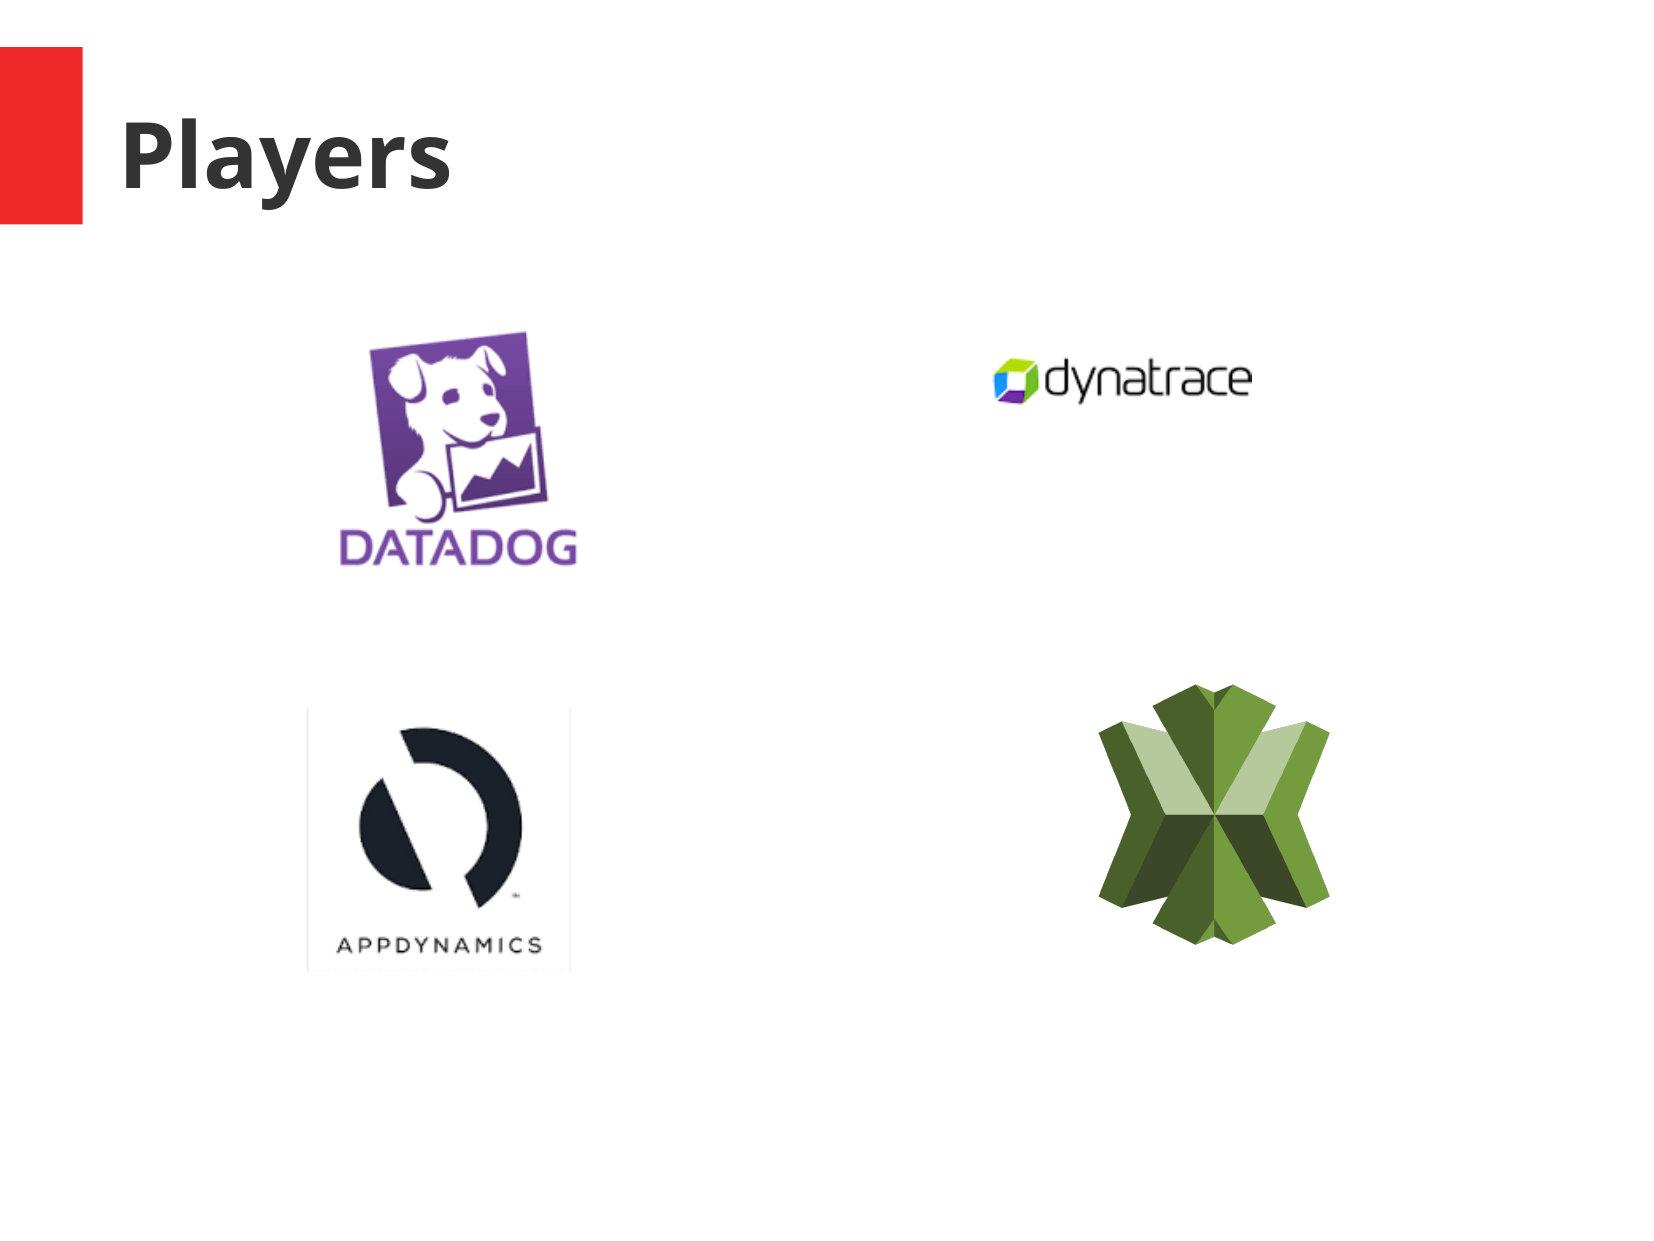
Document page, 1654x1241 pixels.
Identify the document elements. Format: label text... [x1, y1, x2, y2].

title Players [118, 49, 1571, 257]
picture [1098, 684, 1330, 945]
picture [339, 327, 579, 567]
picture [307, 708, 571, 972]
picture [988, 340, 1252, 414]
